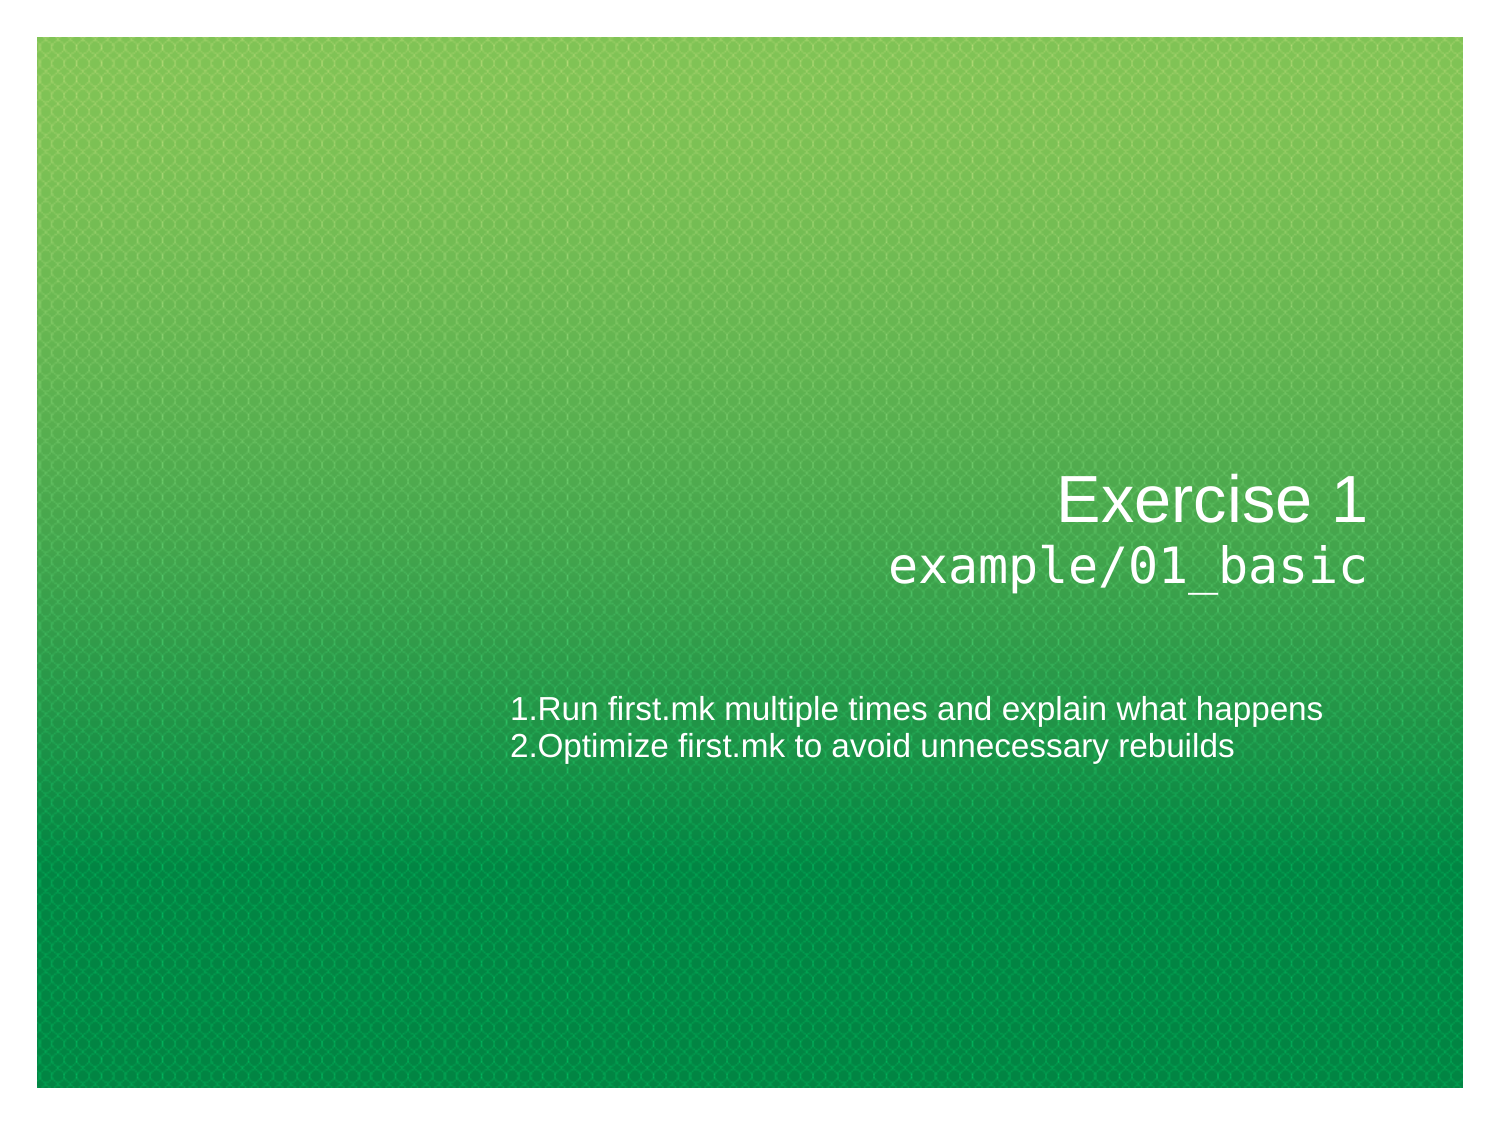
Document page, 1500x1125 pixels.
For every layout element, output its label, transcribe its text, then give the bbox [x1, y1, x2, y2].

title Exercise 1 example/01_basic [135, 435, 1369, 623]
picture [37, 37, 1463, 1088]
list Run first.mk multiple times and explain what happens Optimize first.mk to avoid unnecessary rebuilds [510, 690, 1372, 946]
